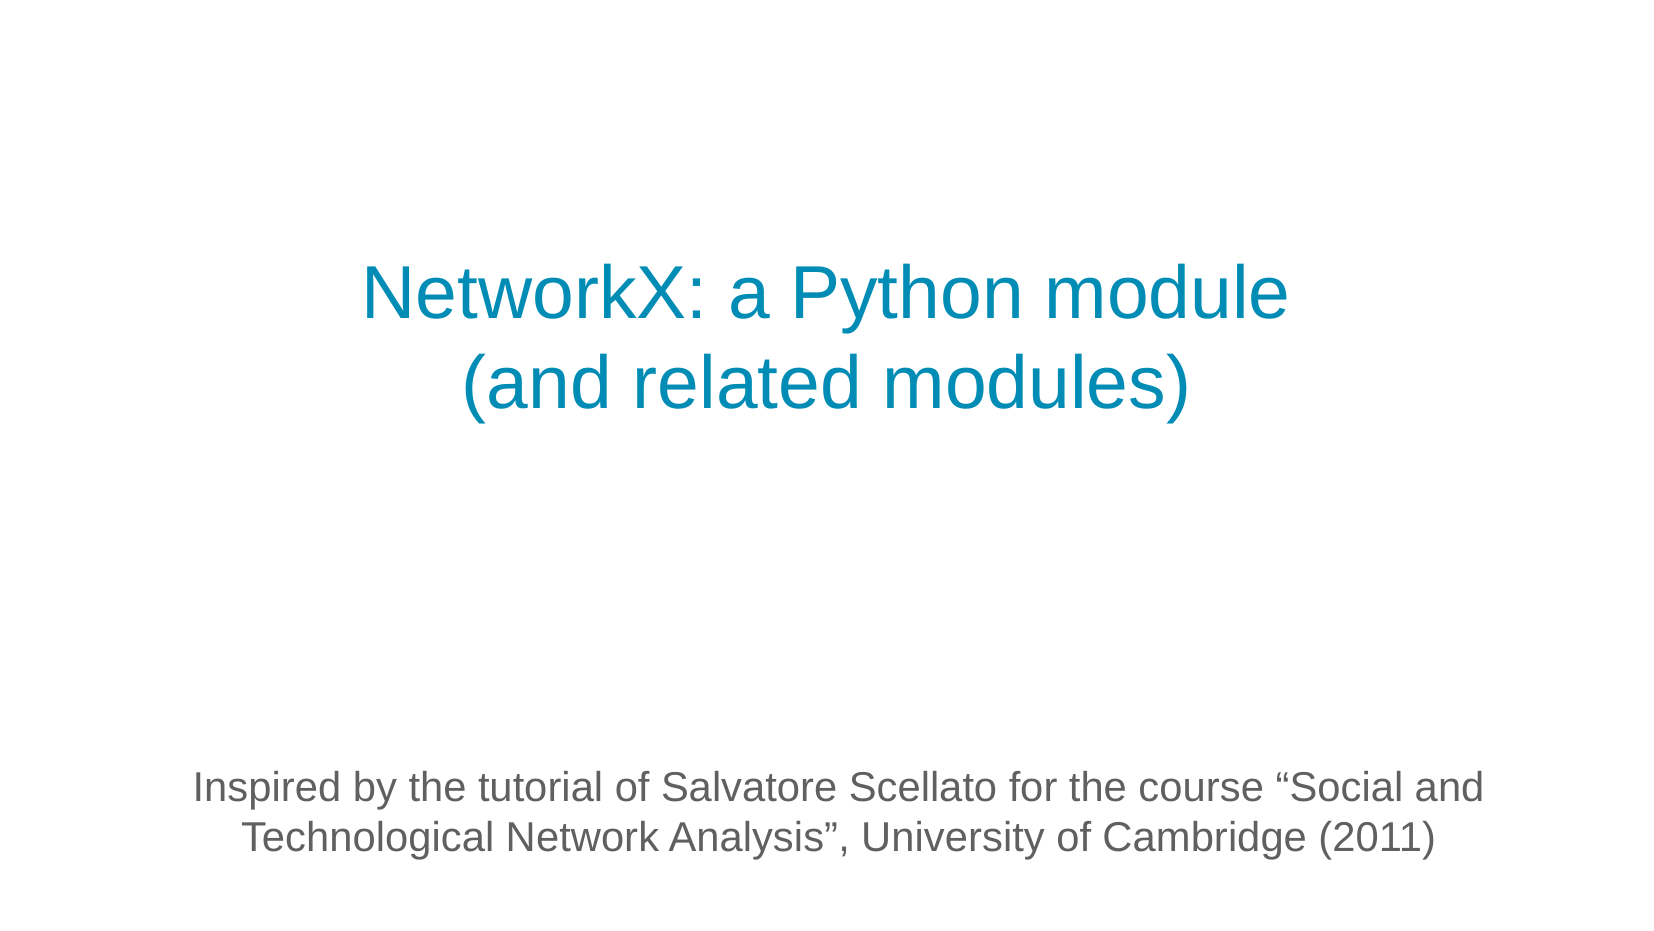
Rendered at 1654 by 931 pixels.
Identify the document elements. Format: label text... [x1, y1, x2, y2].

text_box NetworkX: a Python module (and related modules) [353, 235, 1300, 432]
text_box Inspired by the tutorial of Salvatore Scellato for the course “Social and Technological Network Analysis”, University of Cambridge (2011) [69, 751, 1609, 868]
